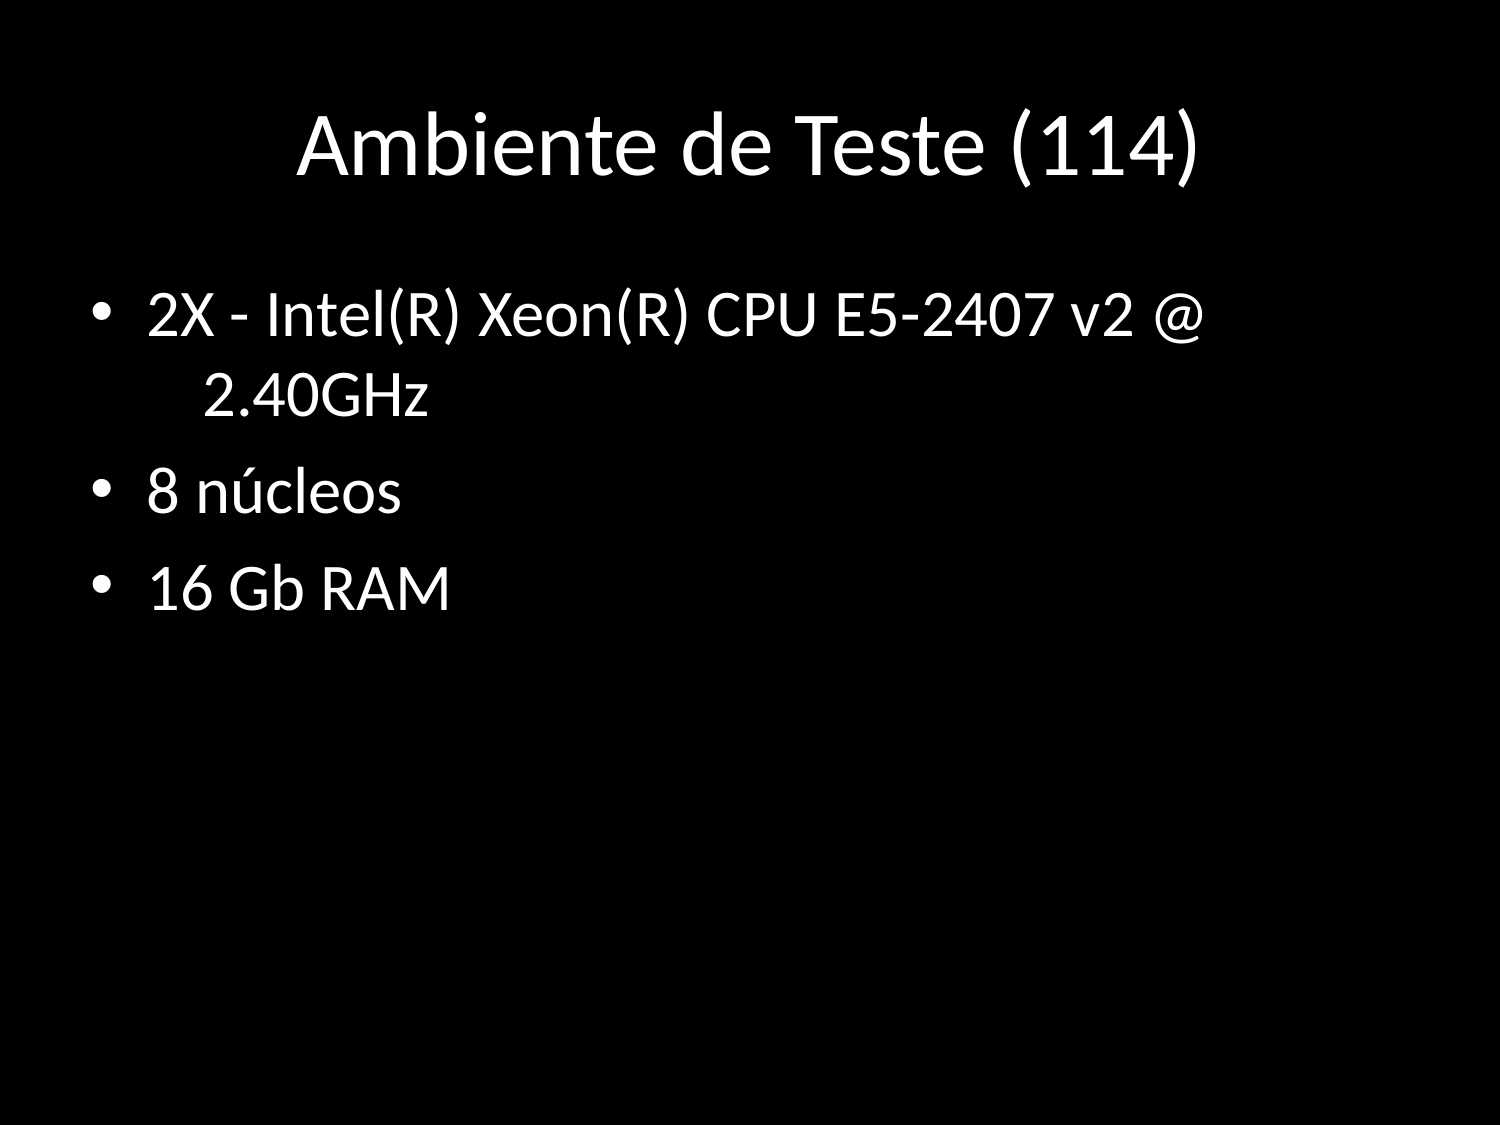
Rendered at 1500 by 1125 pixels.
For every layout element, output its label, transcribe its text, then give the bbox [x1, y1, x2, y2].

list 2X - Intel(R) Xeon(R) CPU E5-2407 v2 @ 2.40GHz 8 núcleos 16 Gb RAM [75, 262, 1426, 1005]
title Ambiente de Teste (114) [75, 45, 1426, 233]
